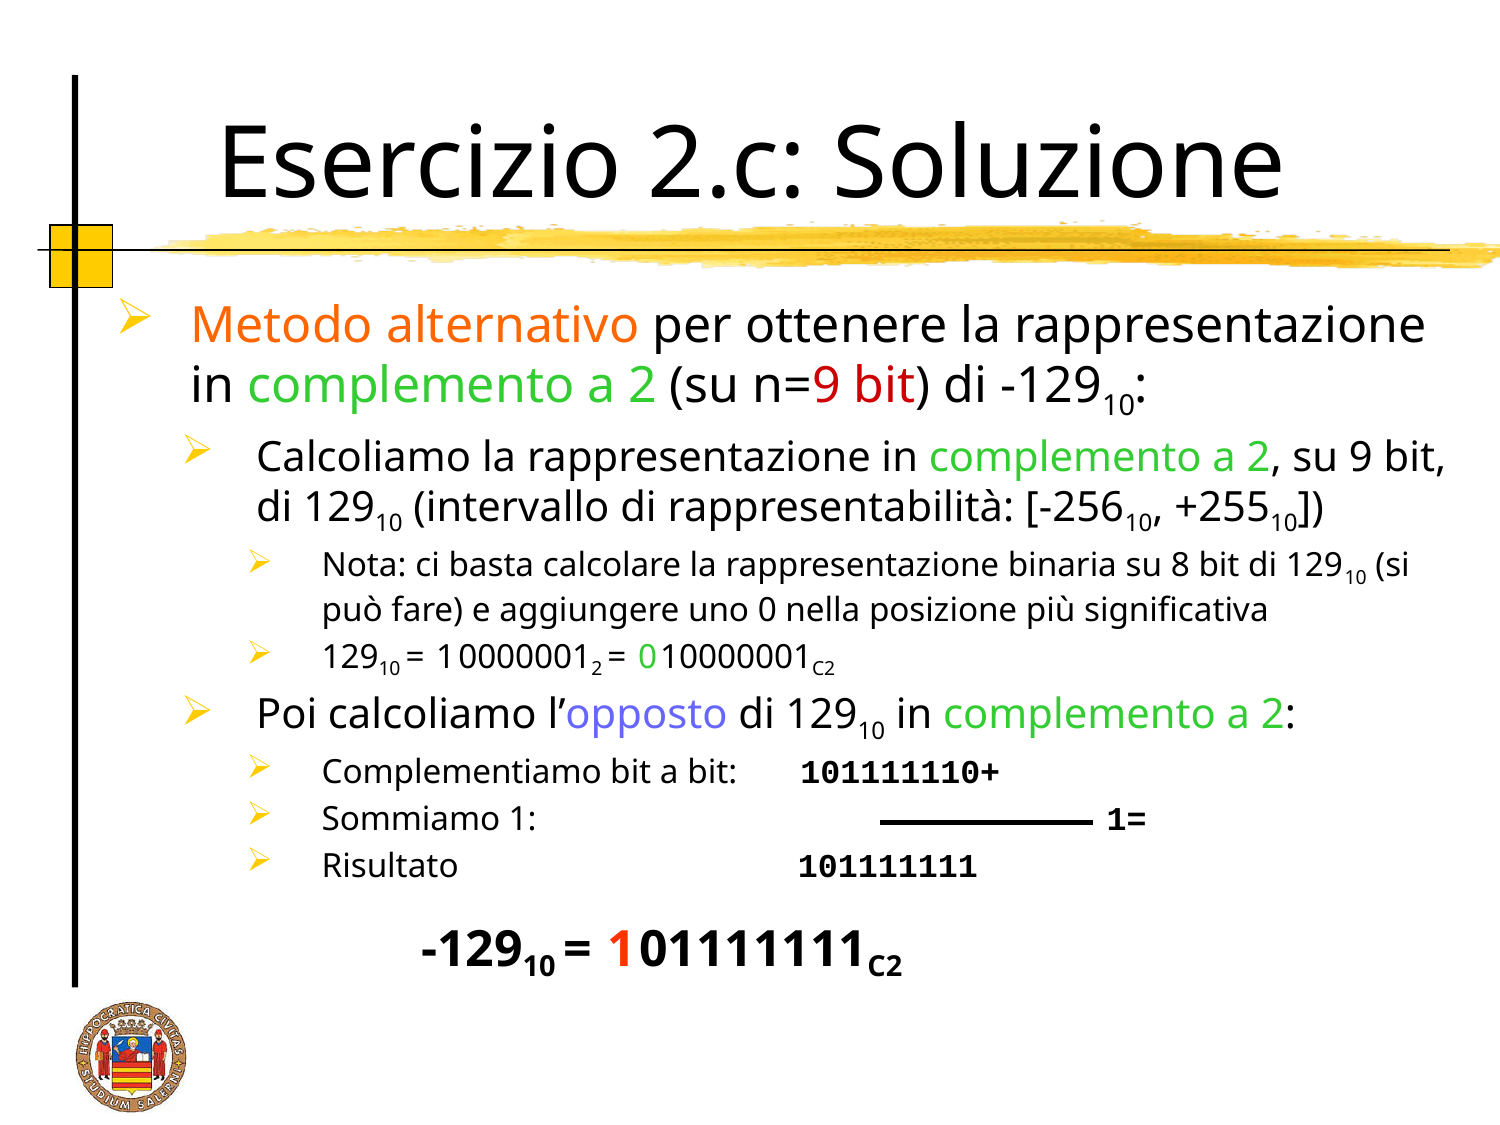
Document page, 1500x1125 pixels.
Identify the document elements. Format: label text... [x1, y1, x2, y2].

title Esercizio 2.c: Soluzione [66, 37, 1438, 225]
list Metodo alternativo per ottenere la rappresentazione in complemento a 2 (su n=9 bit) di -12910: Calcoliamo la rappresentazione in complemento a 2, su 9 bit, di 12910 (intervallo di rappresentabilità: [-25610, +25510]) Nota: ci basta calcolare la rappresentazione binaria su 8 bit di 12910 (si può fare) e aggiungere uno 0 nella posizione più significativa 12910 = 100000012 = 010000001C2 Poi calcoliamo l’opposto di 12910 in complemento a 2: Complementiamo bit a bit: 101111110+ Sommiamo 1: 1= Risultato 101111111 [100, 285, 1483, 717]
picture [150, 215, 1500, 279]
text_box -12910 = 101111111C2 [419, 916, 1500, 983]
text_box Linguaggi, Codifica e Rappresentazione dell’Informazione [0, 1057, 1500, 1112]
picture [75, 999, 187, 1057]
